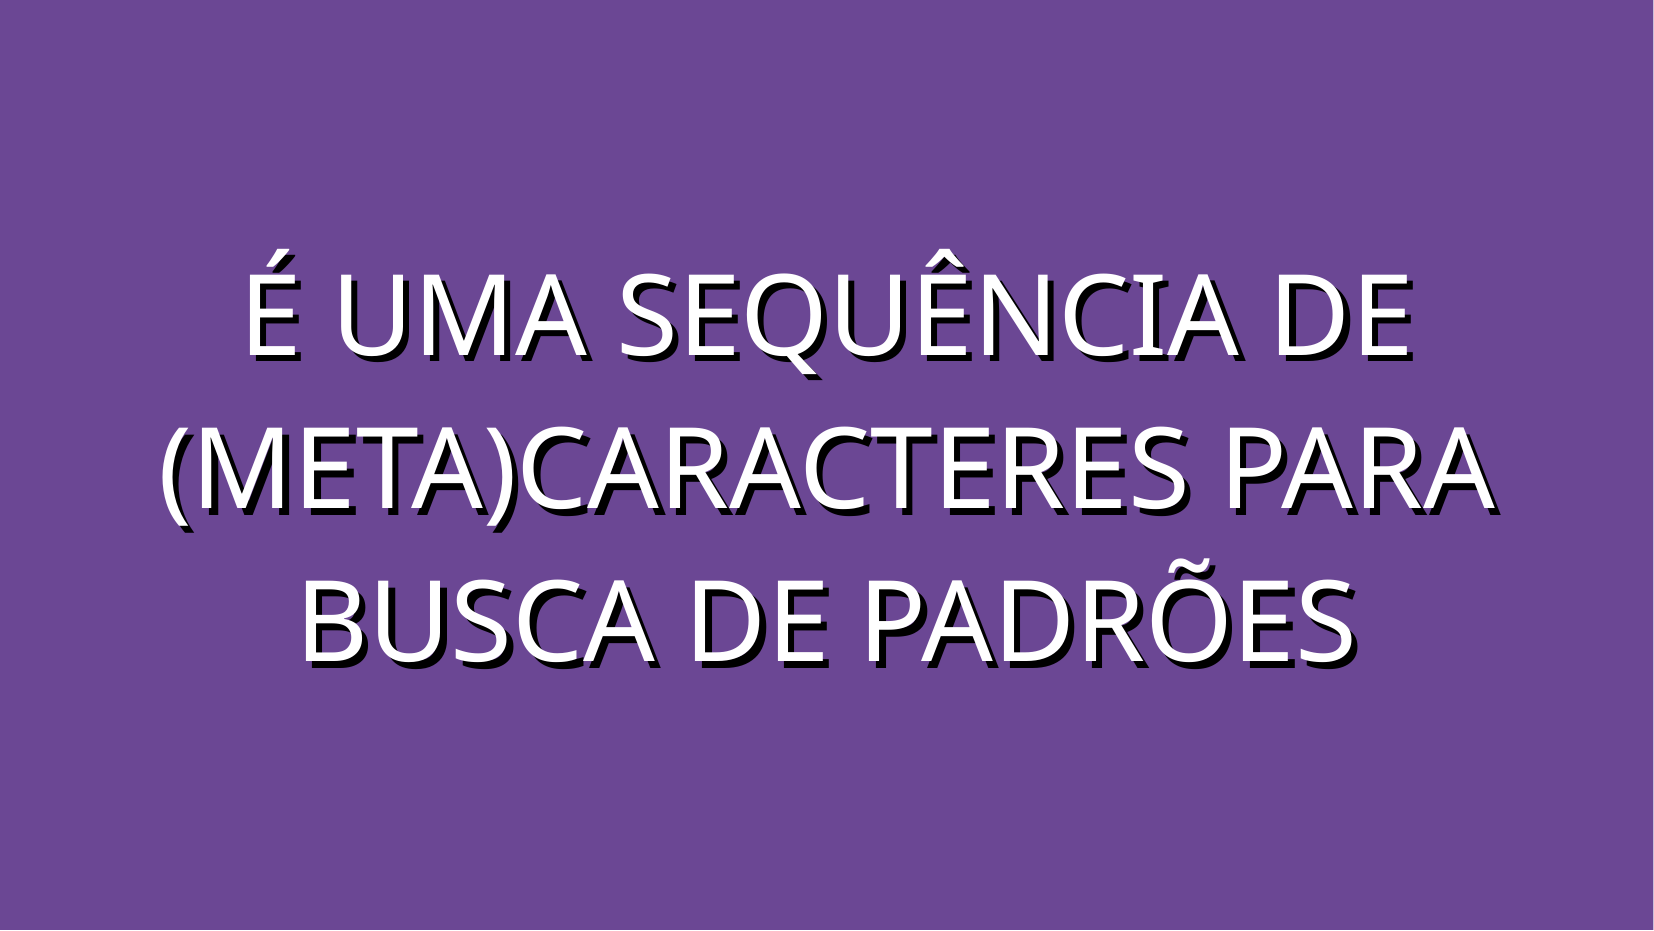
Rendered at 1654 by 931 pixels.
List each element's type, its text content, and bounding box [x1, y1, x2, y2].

subtitle É UMA SEQUÊNCIA DE (META)CARACTERES PARA BUSCA DE PADRÕES [82, 105, 1571, 826]
